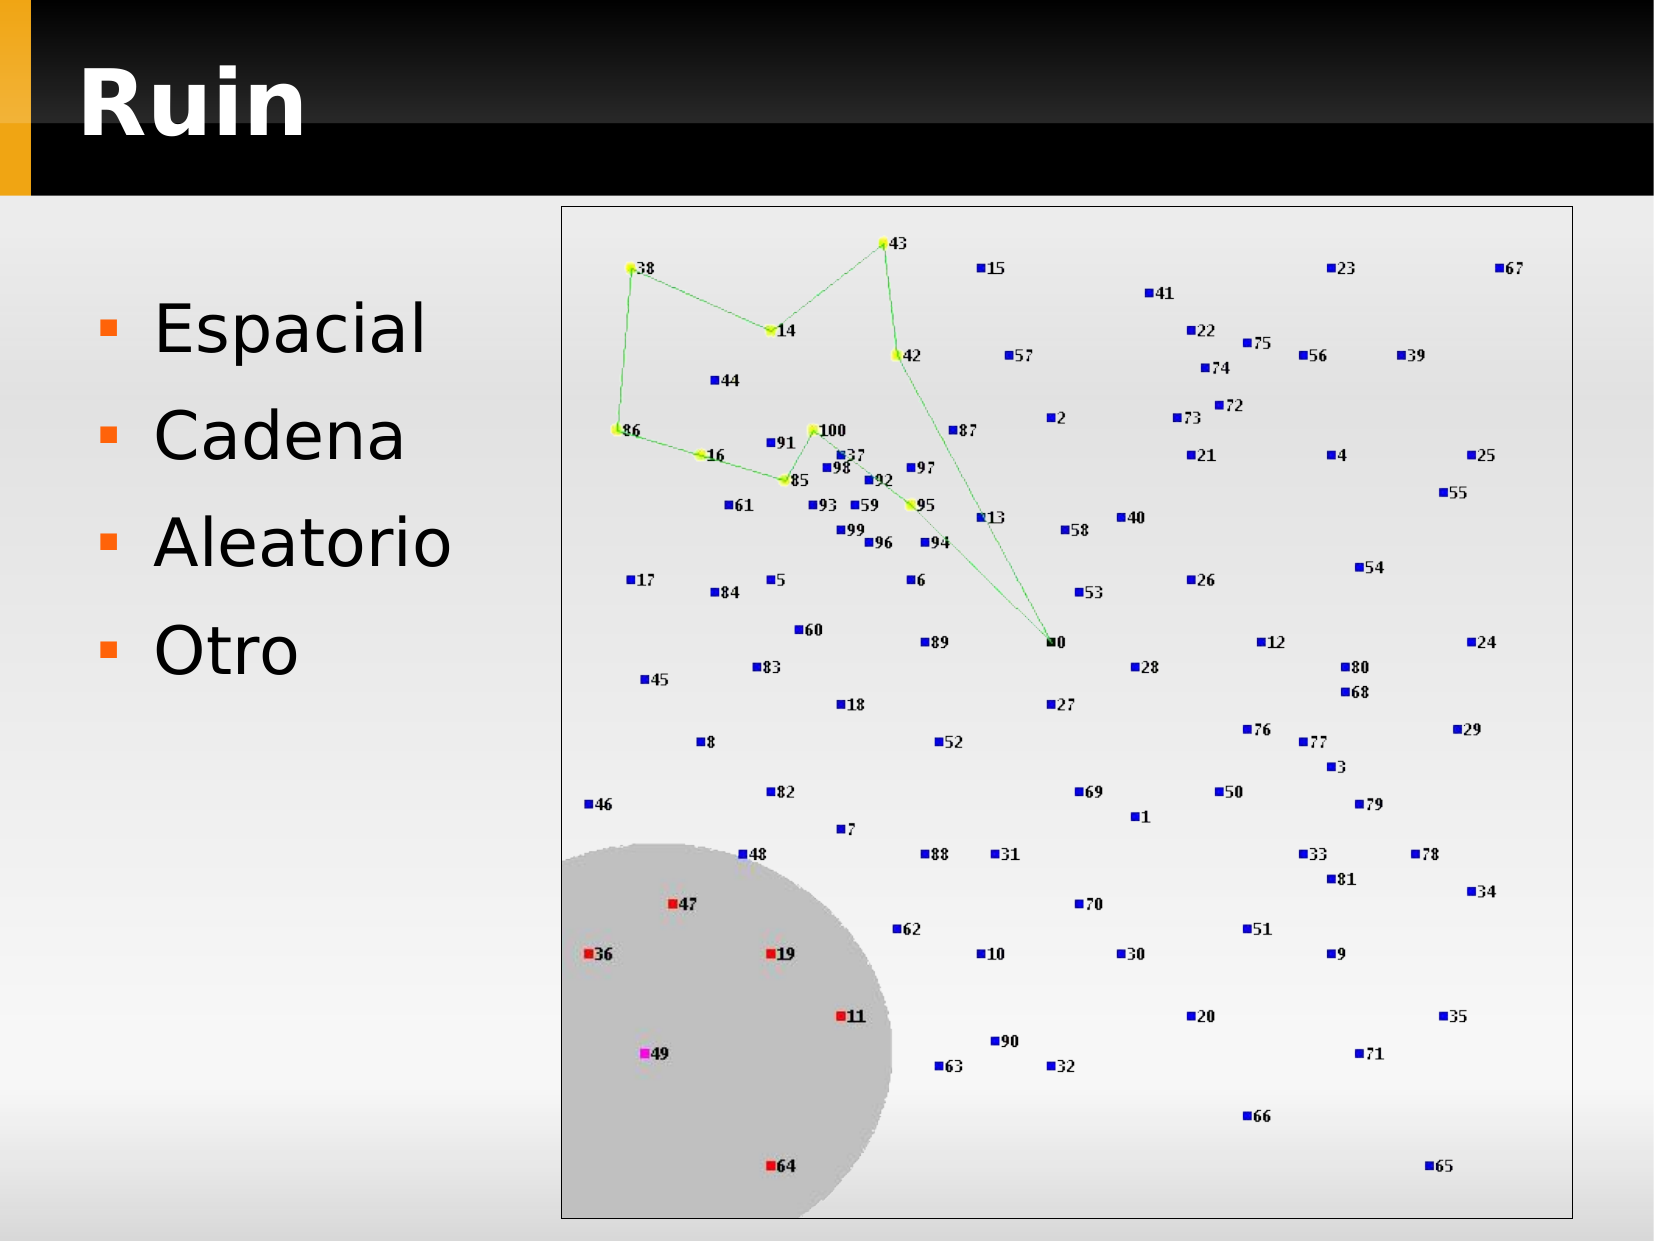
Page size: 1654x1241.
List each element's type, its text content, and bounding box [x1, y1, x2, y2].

picture [0, 0, 1654, 1241]
title Ruin [76, 7, 1565, 200]
list Espacial Cadena Aleatorio Otro [82, 290, 561, 1094]
